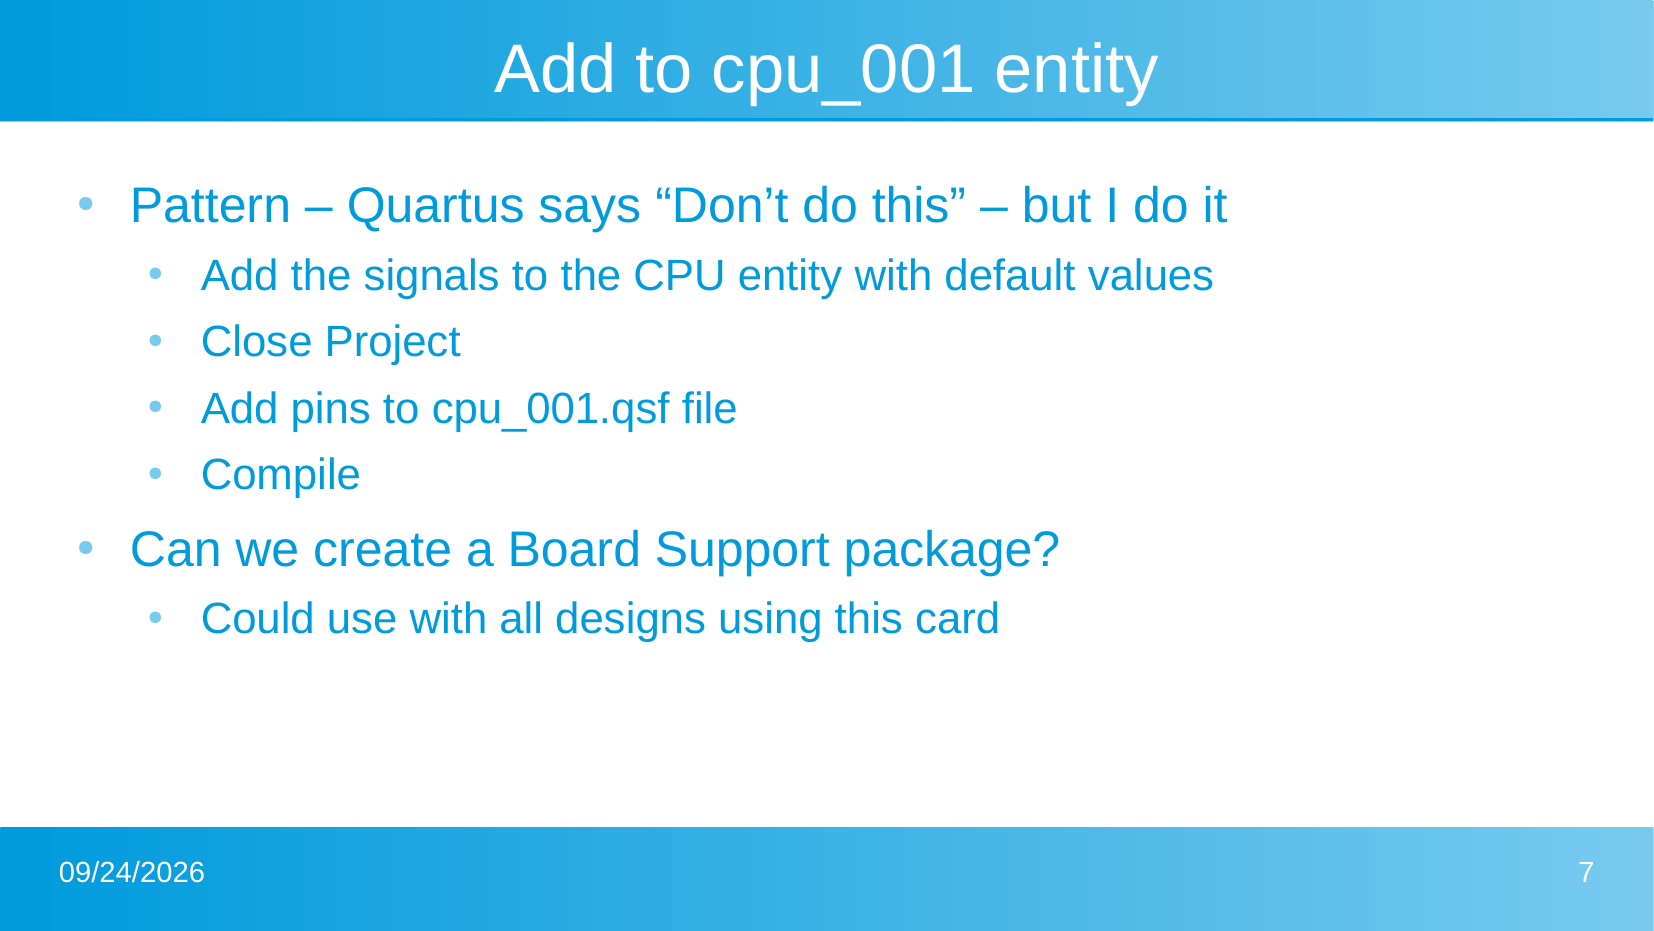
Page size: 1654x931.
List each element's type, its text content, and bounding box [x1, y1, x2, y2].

title Add to cpu_001 entity [59, 29, 1595, 108]
list Pattern – Quartus says “Don’t do this” – but I do it Add the signals to the CPU entity with default values Close Project Add pins to cpu_001.qsf file Compile Can we create a Board Support package? Could use with all designs using this card [59, 177, 1595, 768]
